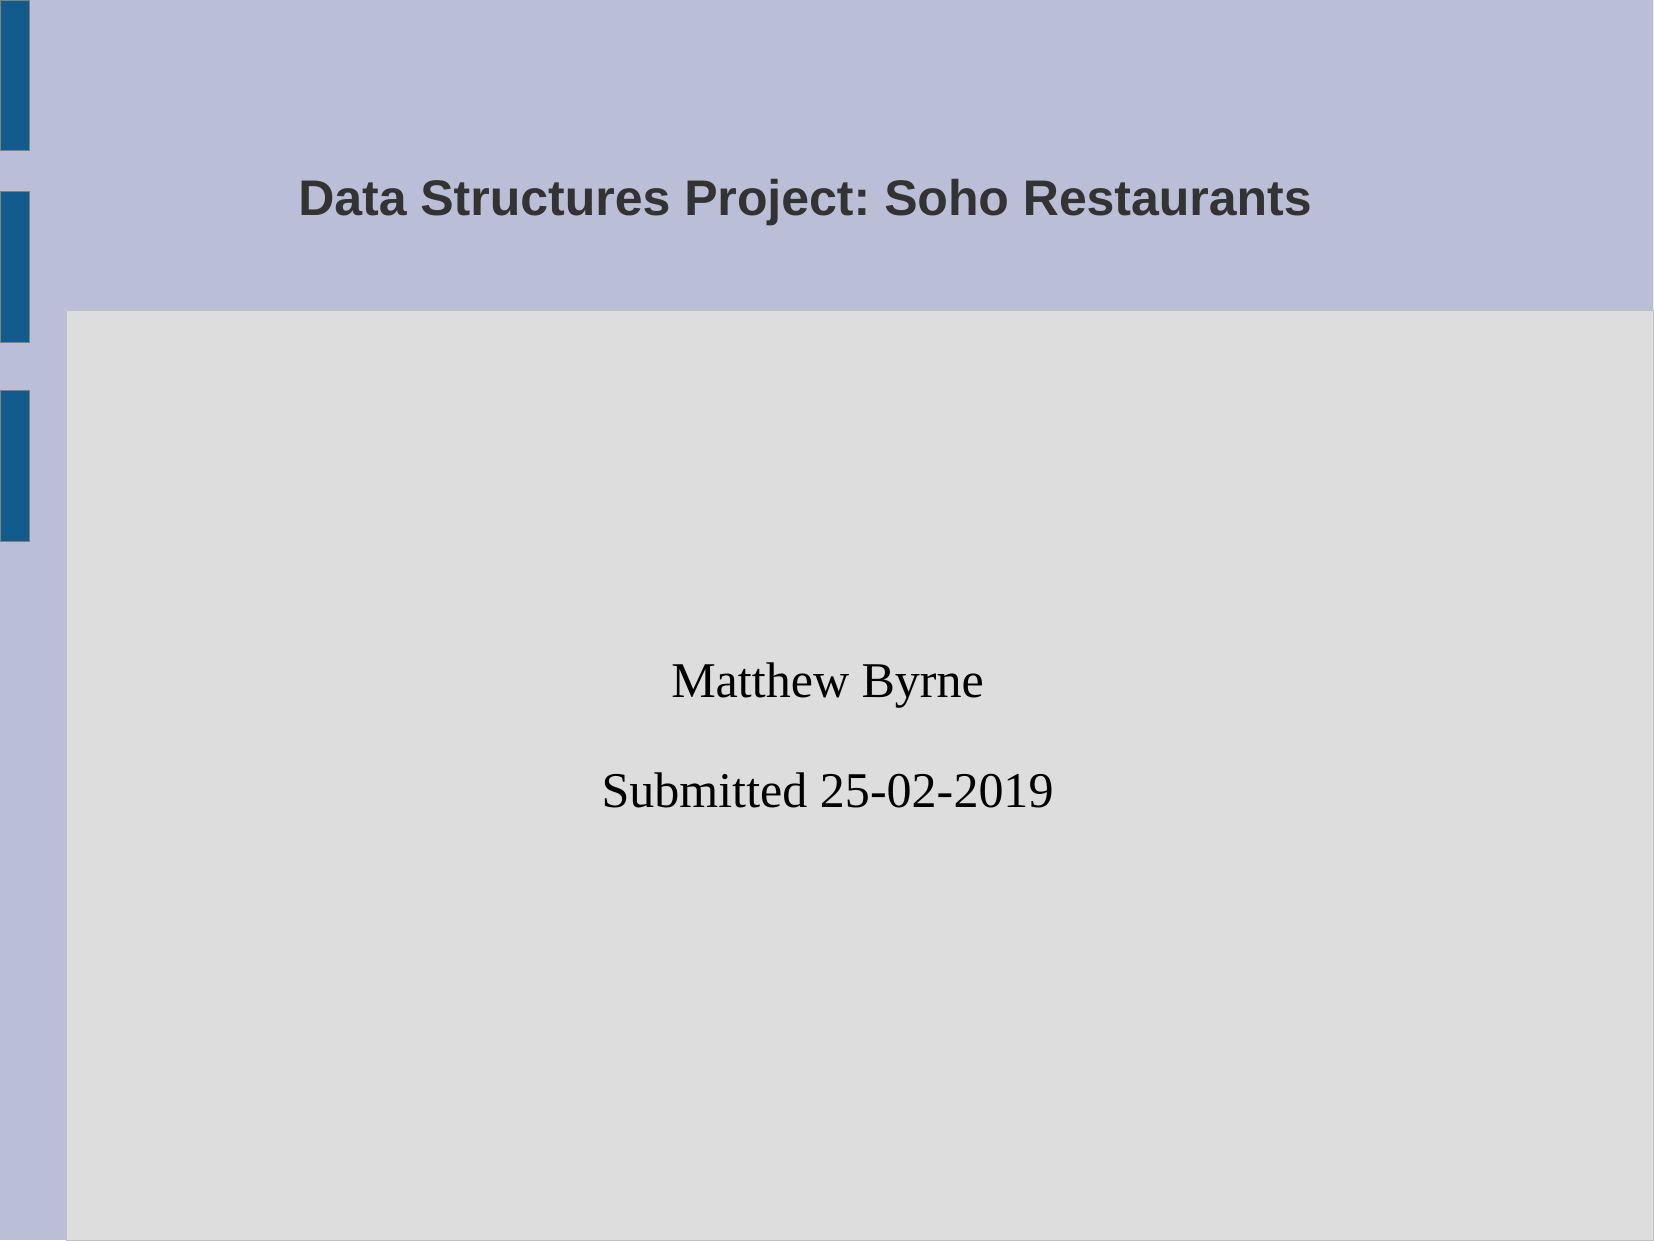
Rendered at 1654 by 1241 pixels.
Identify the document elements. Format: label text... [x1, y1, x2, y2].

title Data Structures Project: Soho Restaurants [106, 94, 1519, 302]
subtitle Matthew Byrne Submitted 25-02-2019 [121, 344, 1534, 1127]
